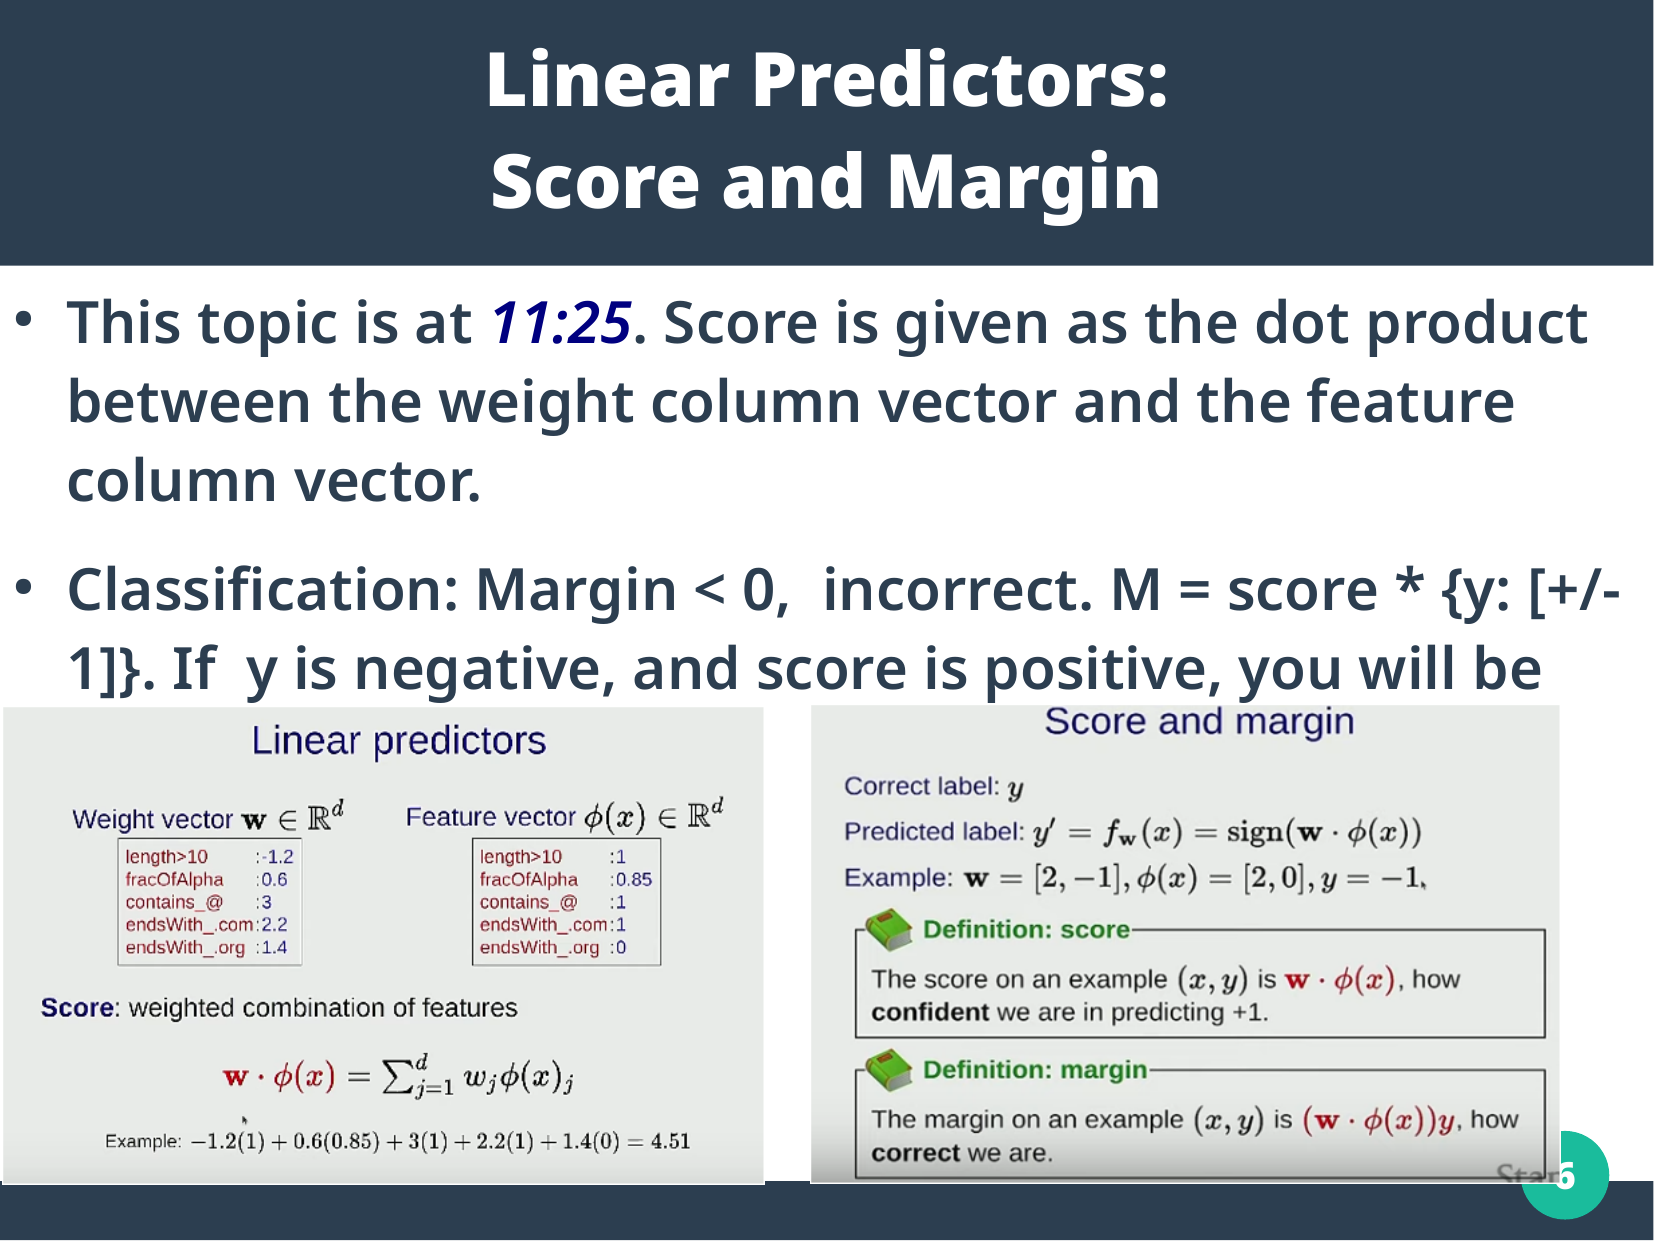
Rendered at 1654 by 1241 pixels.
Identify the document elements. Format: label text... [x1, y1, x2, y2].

list This topic is at 11:25. Score is given as the dot product between the weight column vector and the feature column vector. Classification: Margin < 0, incorrect. M = score * {y: [+/- 1]}. If y is negative, and score is positive, you will be confidently wrong :( [0, 281, 1654, 1142]
title Linear Predictors: Score and Margin [59, 49, 1595, 207]
picture [810, 704, 1561, 1184]
picture [2, 706, 766, 1186]
